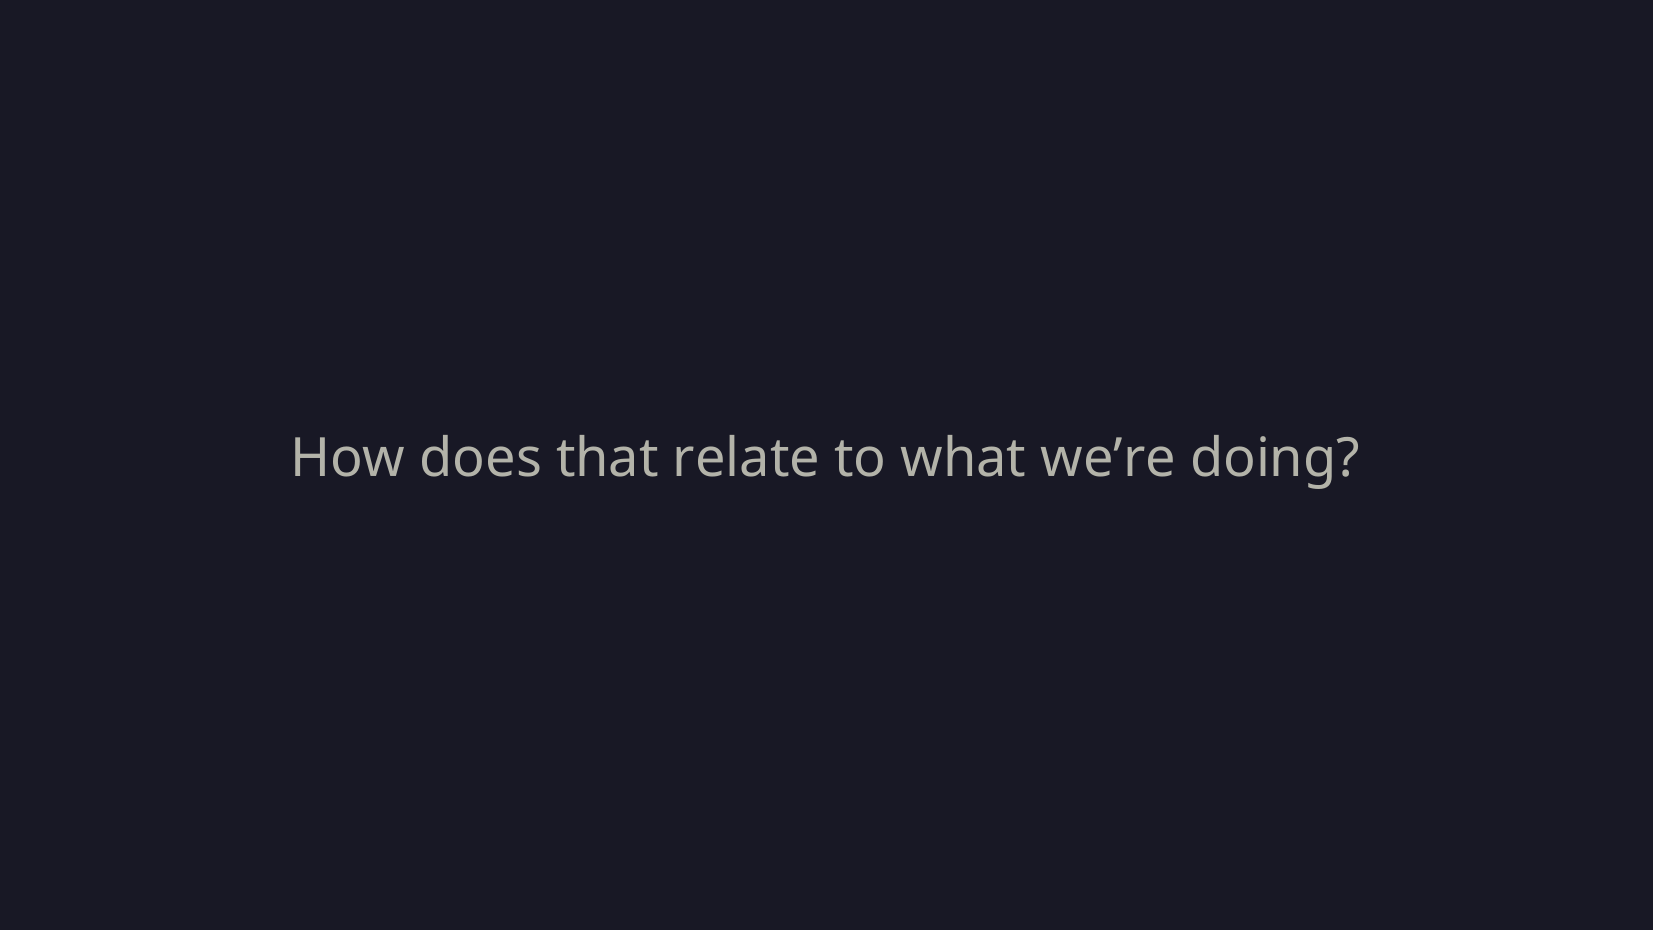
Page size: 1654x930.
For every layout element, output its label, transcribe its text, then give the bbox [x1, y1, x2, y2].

text_box How does that relate to what we’re doing? [290, 418, 1363, 493]
